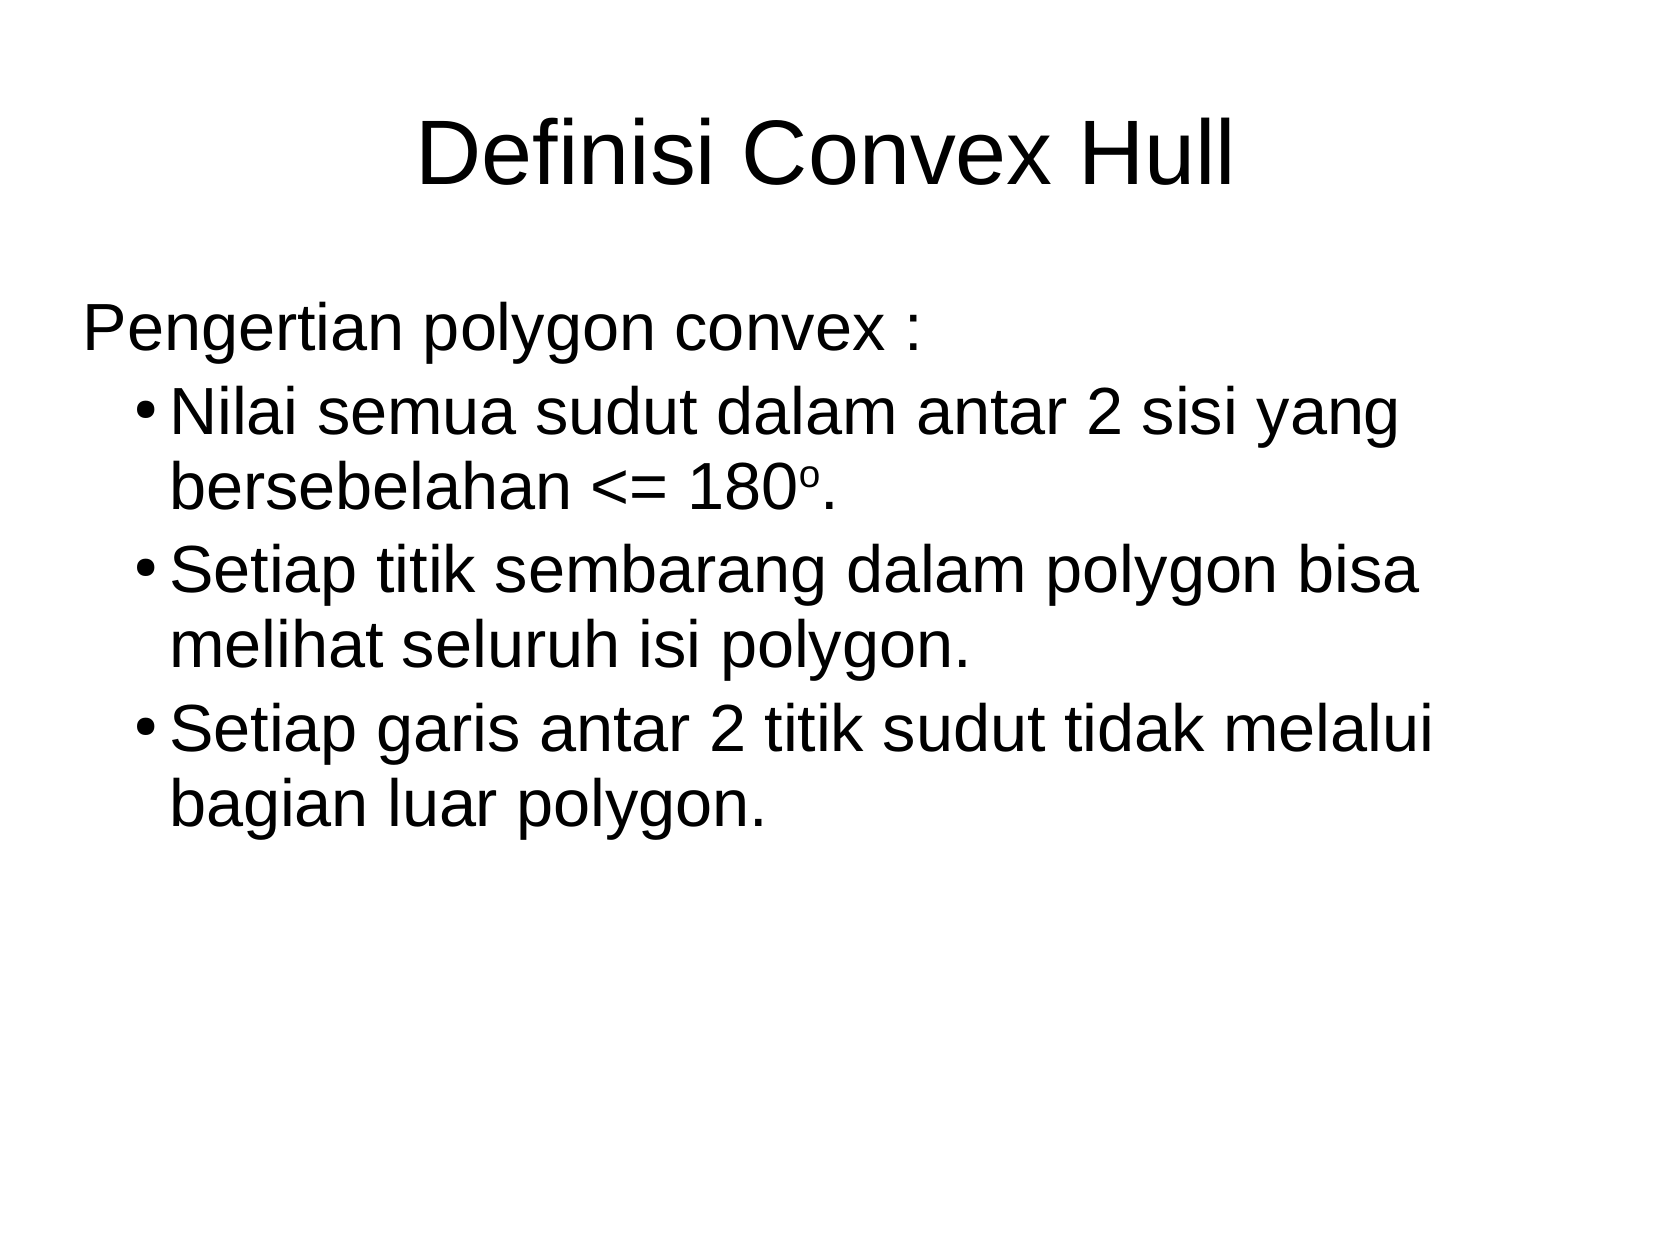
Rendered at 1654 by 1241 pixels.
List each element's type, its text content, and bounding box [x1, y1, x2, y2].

subtitle Pengertian polygon convex : Nilai semua sudut dalam antar 2 sisi yang bersebelahan <= 180o. Setiap titik sembarang dalam polygon bisa melihat seluruh isi polygon. Setiap garis antar 2 titik sudut tidak melalui bagian luar polygon. [82, 290, 1571, 1010]
title Definisi Convex Hull [82, 49, 1571, 257]
